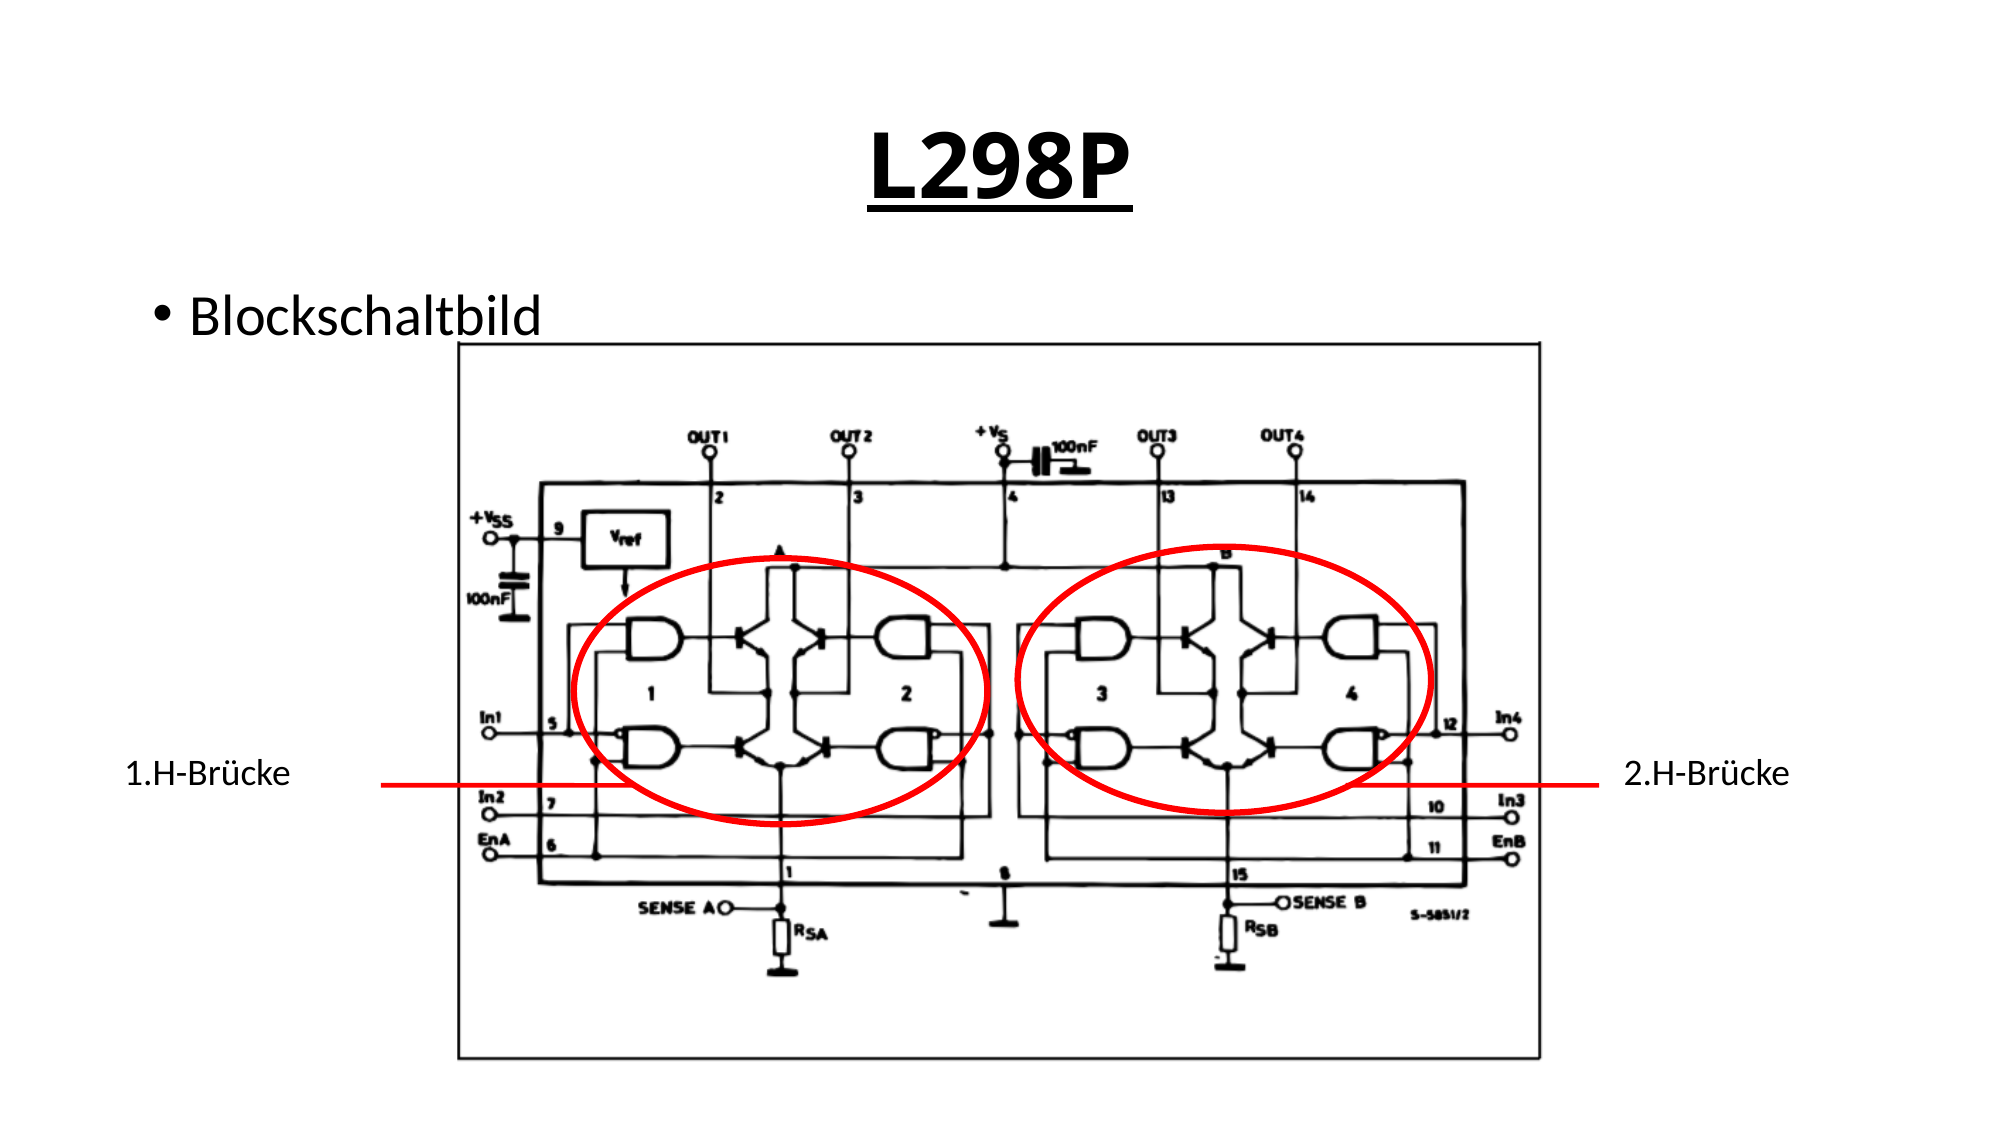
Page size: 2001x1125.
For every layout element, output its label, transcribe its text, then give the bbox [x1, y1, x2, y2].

text_box 1.H-Brücke [109, 740, 354, 801]
title L298P [137, 59, 1863, 277]
picture [577, 562, 984, 821]
list Blockschaltbild [137, 277, 1863, 992]
picture [456, 340, 1544, 1067]
text_box 2.H-Brücke [1608, 740, 1853, 801]
picture [1021, 550, 1427, 809]
